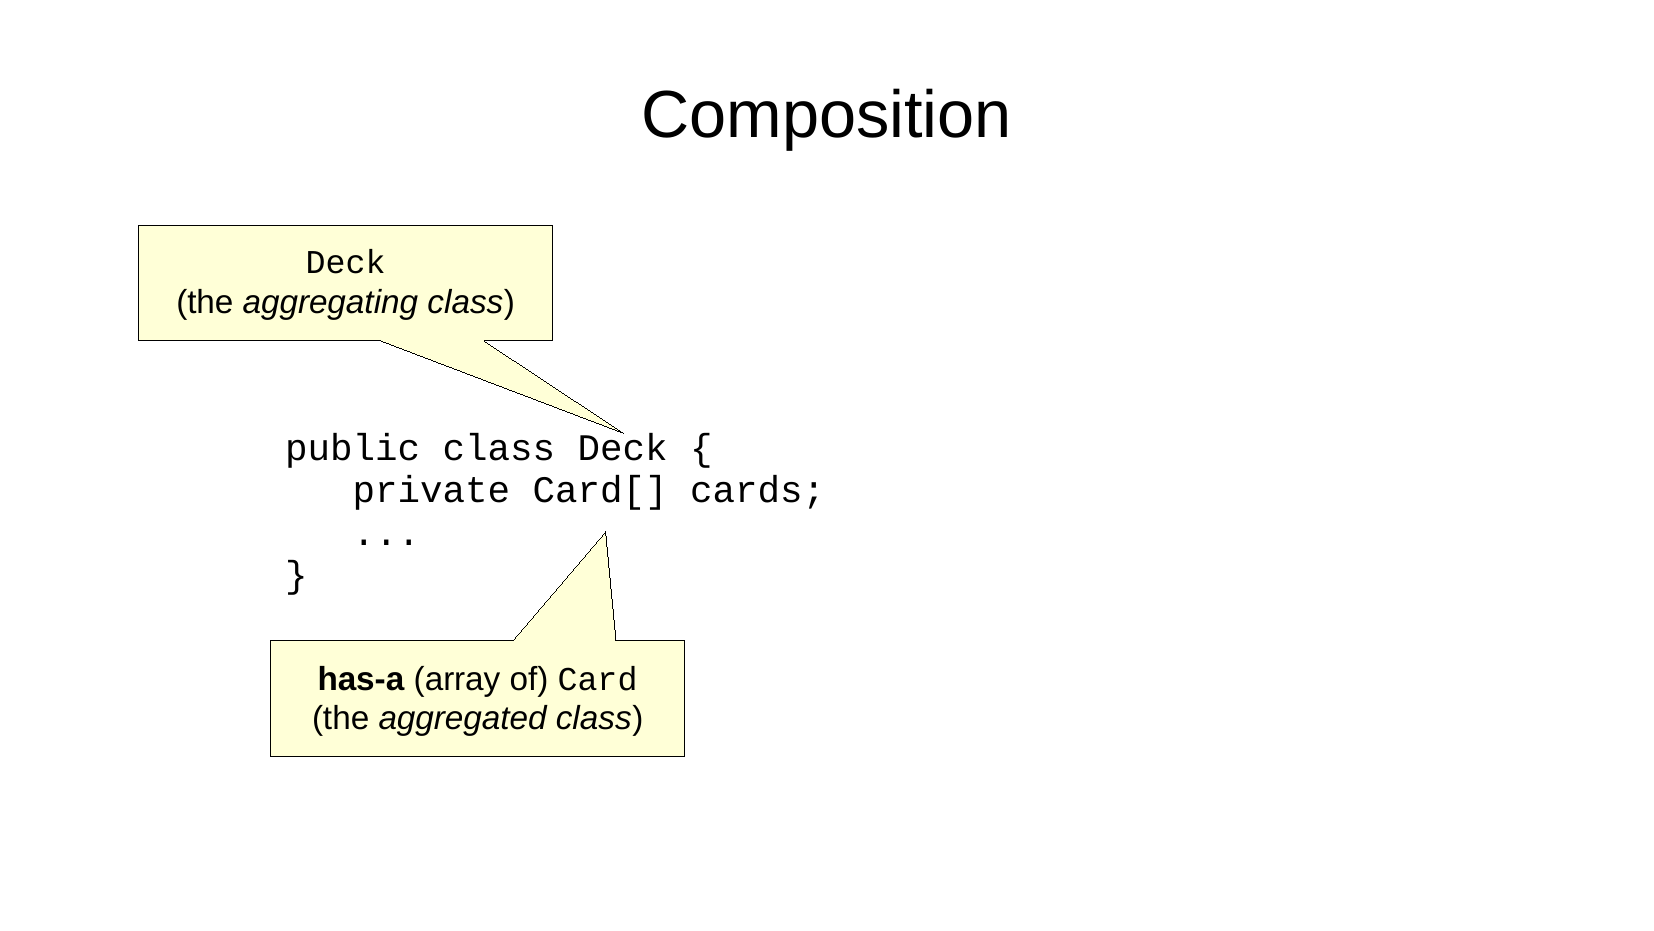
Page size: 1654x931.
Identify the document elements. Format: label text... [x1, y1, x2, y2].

text_box Deck (the aggregating class) [138, 225, 624, 434]
text_box has-a (array of) Card (the aggregated class) [270, 531, 685, 757]
text_box public class Deck { private Card[] cards; ... } [270, 421, 840, 650]
title Composition [82, 37, 1571, 193]
